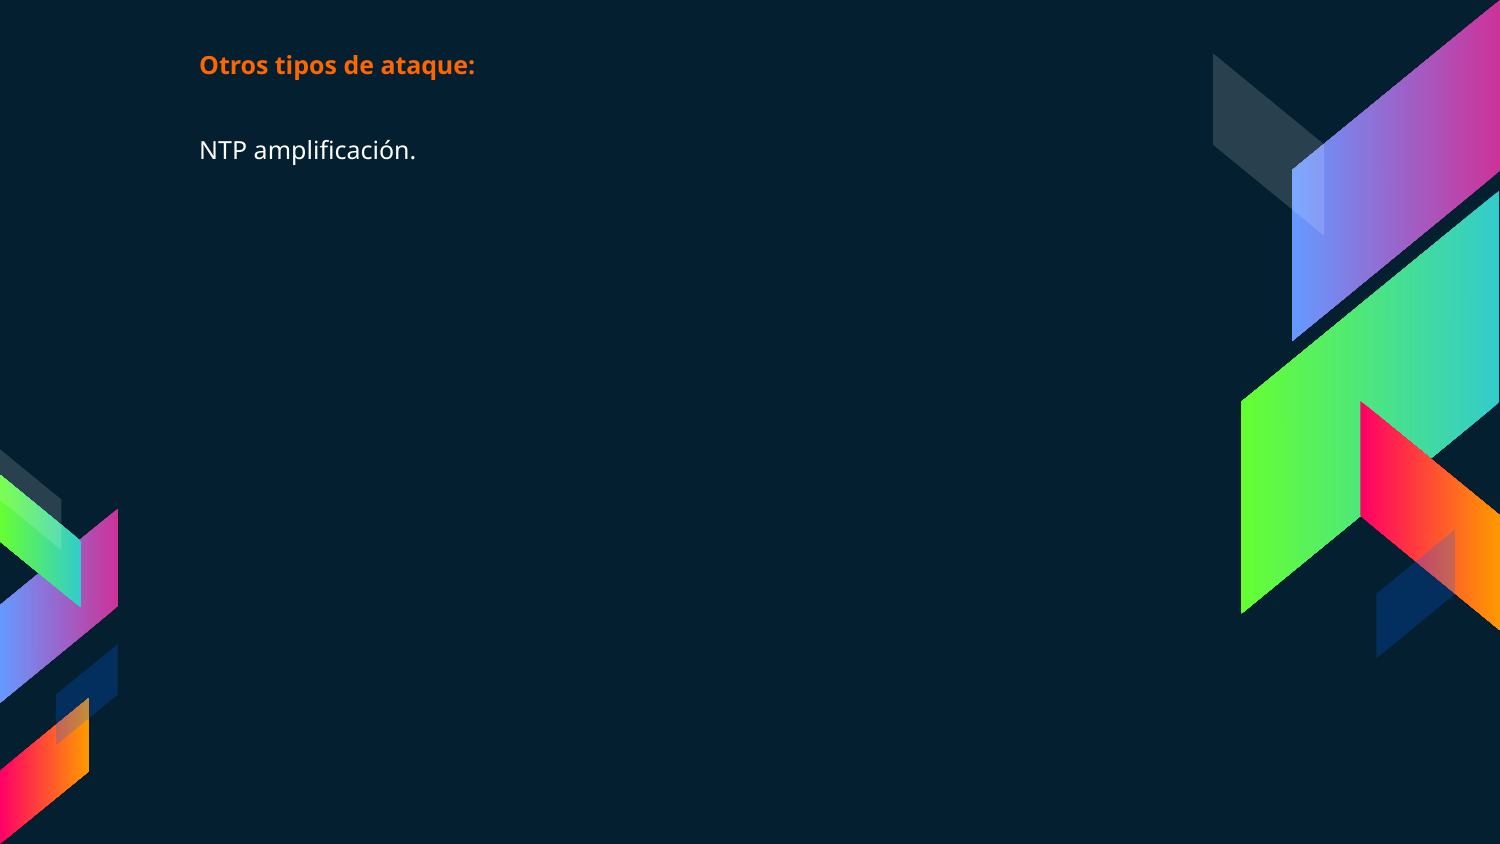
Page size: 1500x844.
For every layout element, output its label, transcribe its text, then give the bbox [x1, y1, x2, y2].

list Otros tipos de ataque: NTP amplificación. [184, 34, 719, 506]
